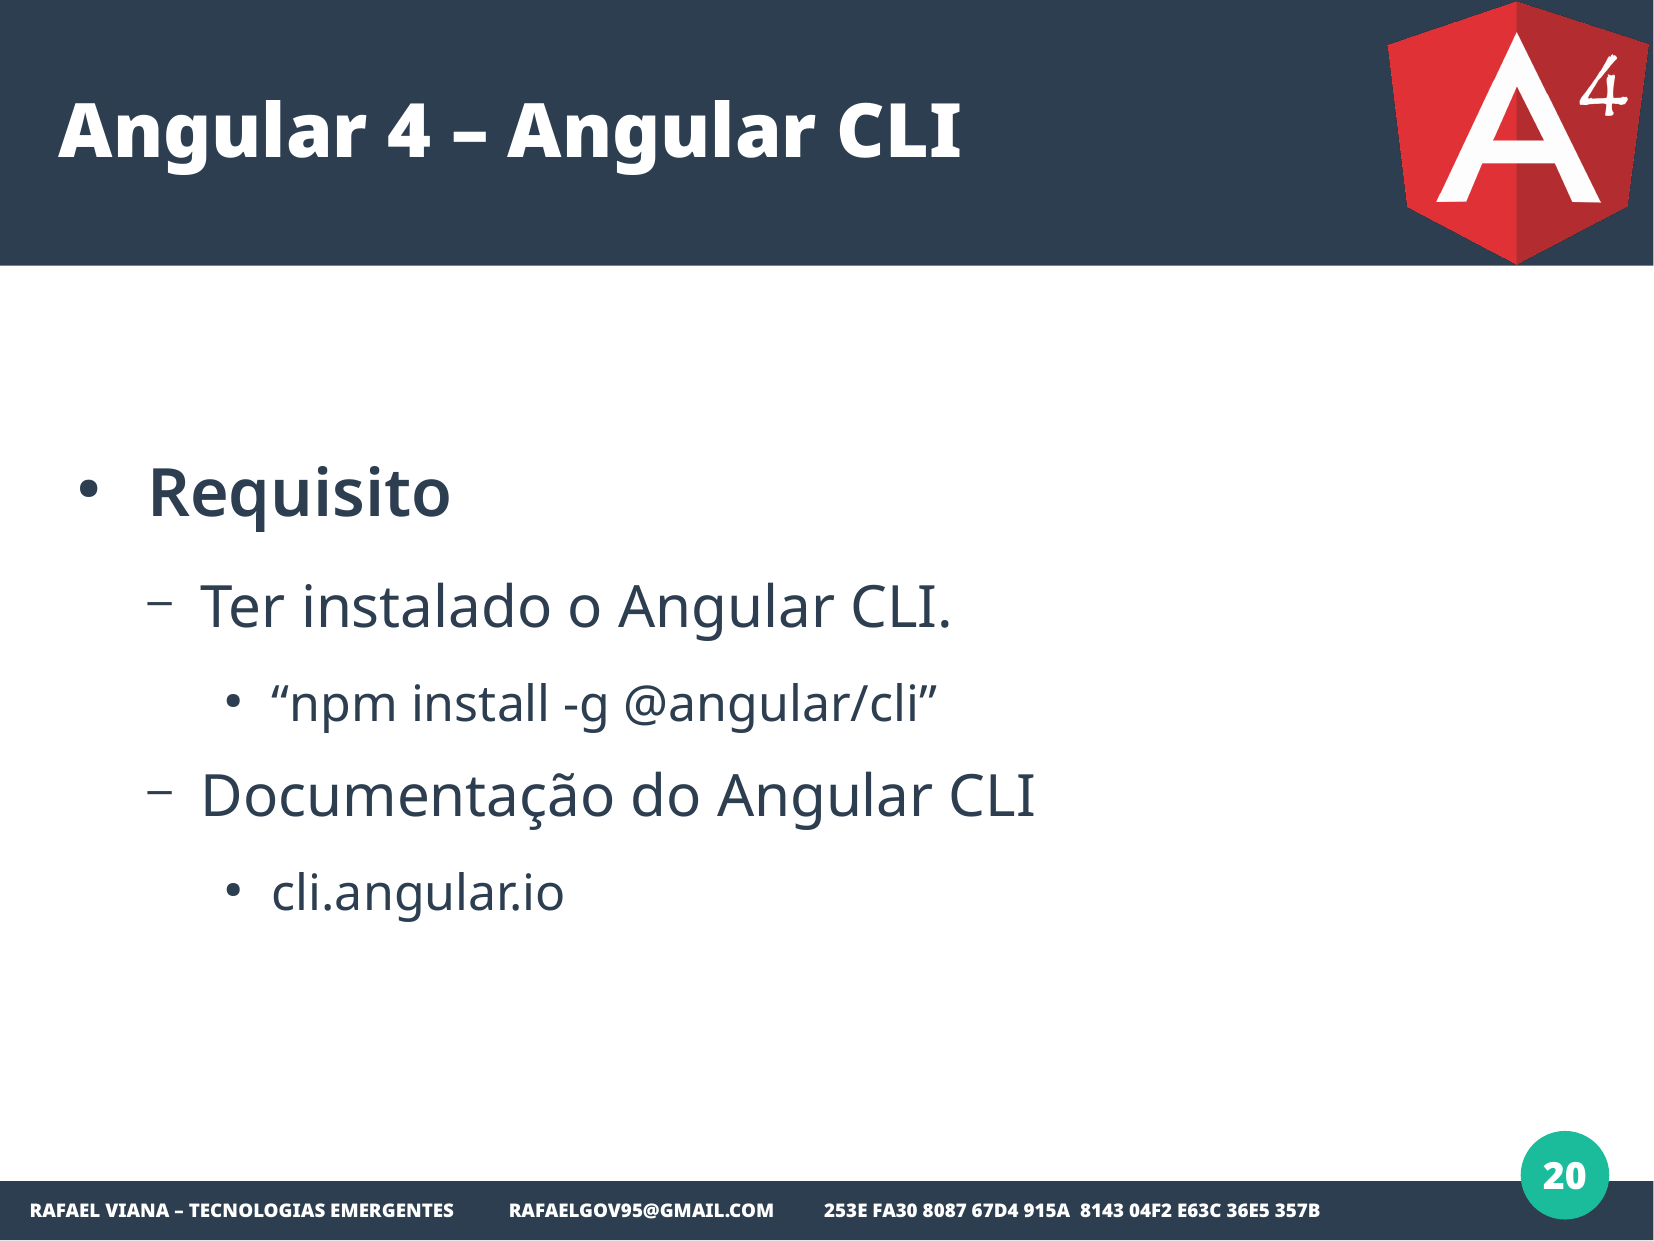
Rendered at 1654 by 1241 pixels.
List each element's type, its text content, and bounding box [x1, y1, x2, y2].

title Angular 4 – Angular CLI [59, 49, 1387, 207]
text_box RAFAEL VIANA – TECNOLOGIAS EMERGENTES RAFAELGOV95@GMAIL.COM 253E FA30 8087 67D4 915A 8143 04F2 E63C 36E5 357B [29, 1181, 1654, 1241]
list Requisito Ter instalado o Angular CLI. “npm install -g @angular/cli” Documentação do Angular CLI cli.angular.io [59, 324, 1595, 1152]
picture [1387, 0, 1654, 266]
